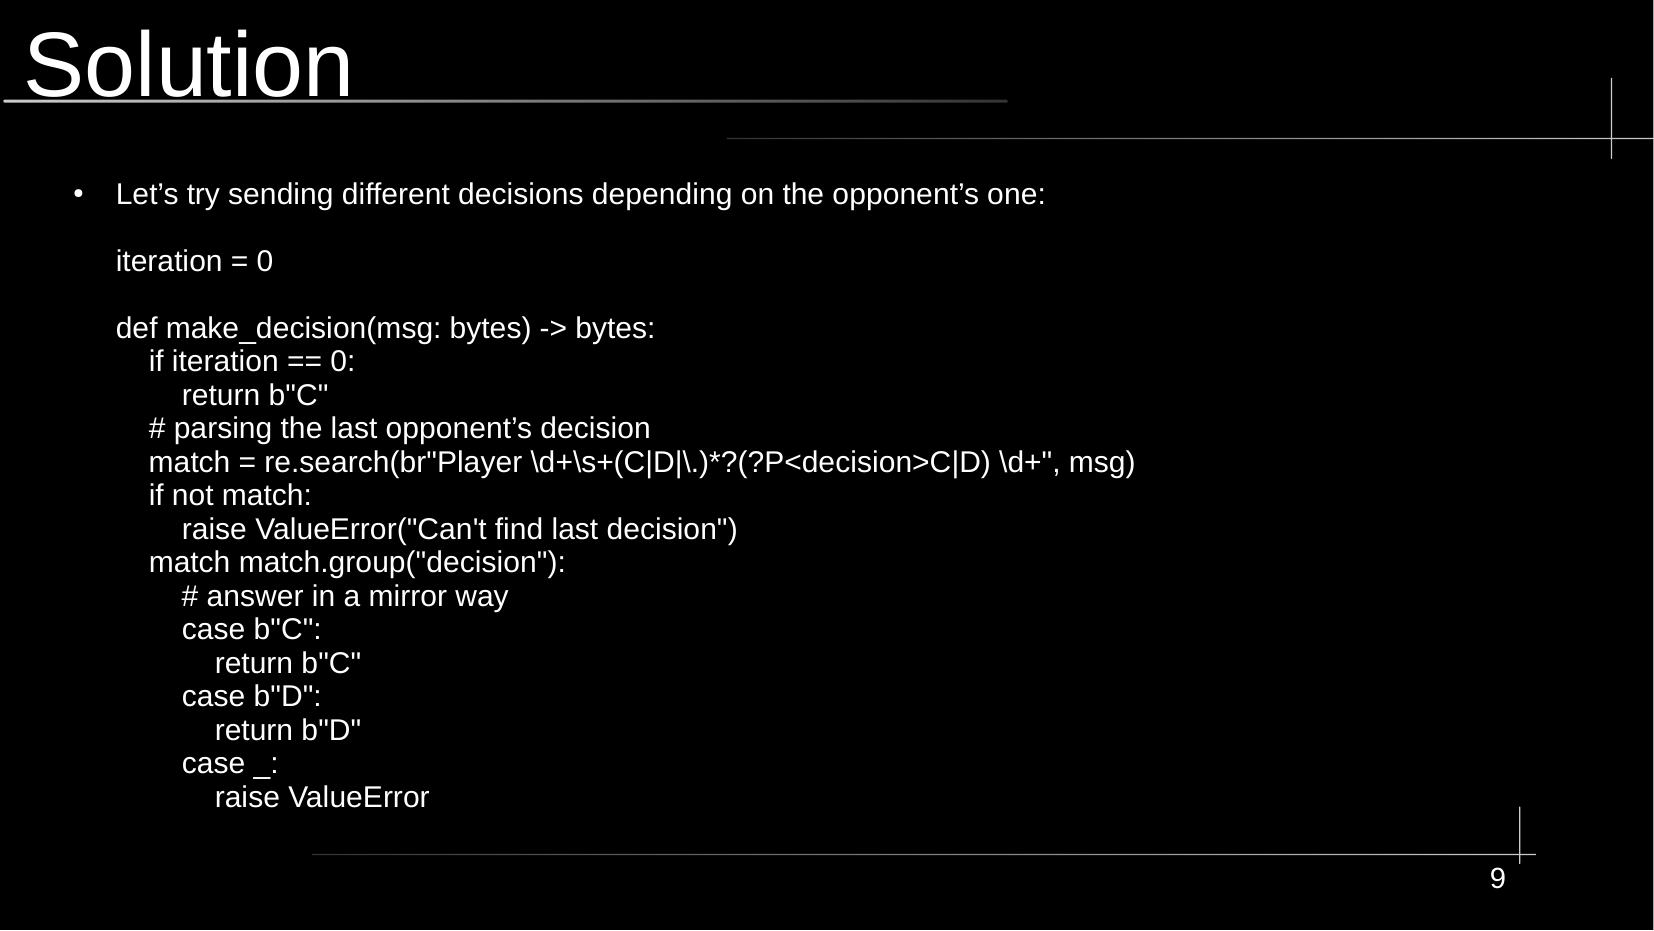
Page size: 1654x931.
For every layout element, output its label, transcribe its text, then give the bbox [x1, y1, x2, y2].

list Let’s try sending different decisions depending on the opponent’s one: iteration = 0 def make_decision(msg: bytes) -> bytes: if iteration == 0: return b"C" # parsing the last opponent’s decision match = re.search(br"Player \d+\s+(C|D|\.)*?(?P<decision>C|D) \d+", msg) if not match: raise ValueError("Can't find last decision") match match.group("decision"): # answer in a mirror way case b"C": return b"C" case b"D": return b"D" case _: raise ValueError [59, 177, 1536, 857]
title Solution [23, 11, 1589, 119]
